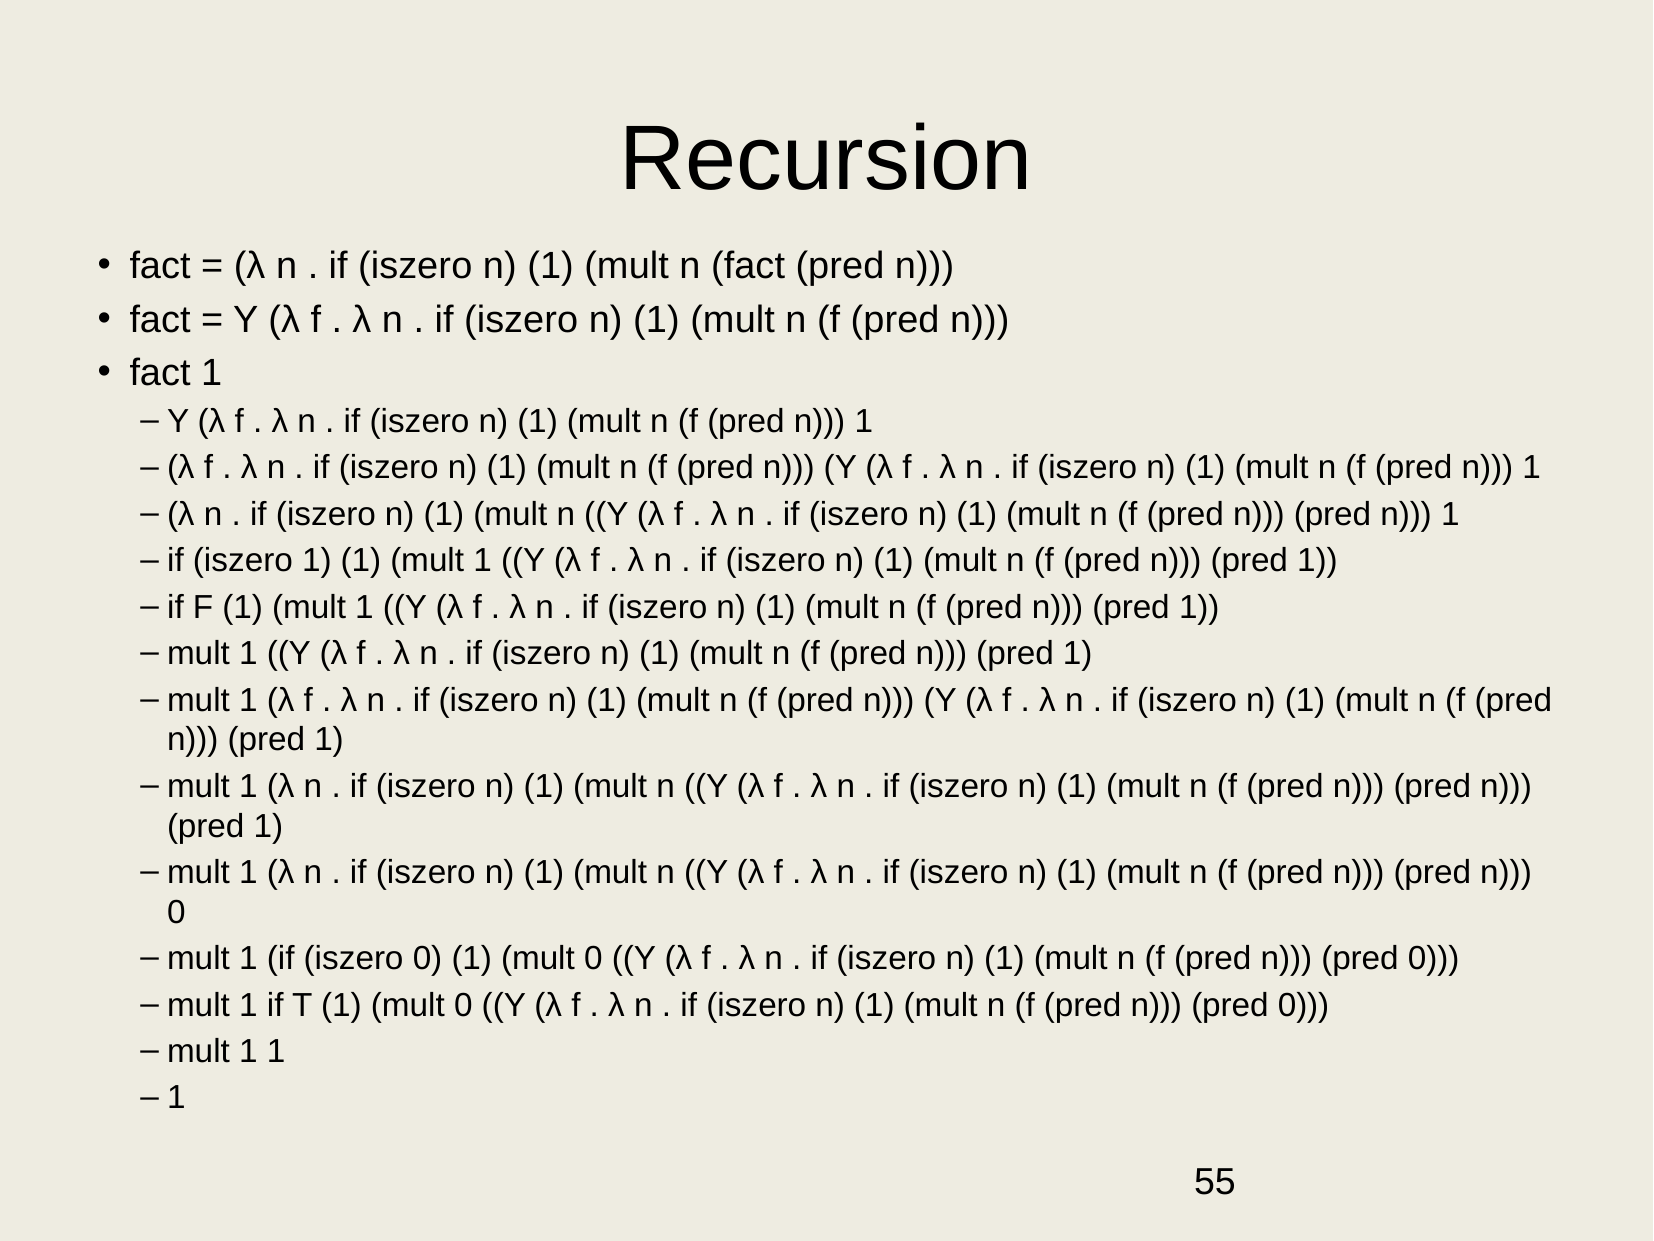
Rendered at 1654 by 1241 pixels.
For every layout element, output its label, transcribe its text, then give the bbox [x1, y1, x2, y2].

title Recursion [82, 49, 1571, 233]
list fact = (λ n . if (iszero n) (1) (mult n (fact (pred n))) fact = Y (λ f . λ n . if (iszero n) (1) (mult n (f (pred n))) fact 1 Y (λ f . λ n . if (iszero n) (1) (mult n (f (pred n))) 1 (λ f . λ n . if (iszero n) (1) (mult n (f (pred n))) (Y (λ f . λ n . if (iszero n) (1) (mult n (f (pred n))) 1 (λ n . if (iszero n) (1) (mult n ((Y (λ f . λ n . if (iszero n) (1) (mult n (f (pred n))) (pred n))) 1 if (iszero 1) (1) (mult 1 ((Y (λ f . λ n . if (iszero n) (1) (mult n (f (pred n))) (pred 1)) if F (1) (mult 1 ((Y (λ f . λ n . if (iszero n) (1) (mult n (f (pred n))) (pred 1)) mult 1 ((Y (λ f . λ n . if (iszero n) (1) (mult n (f (pred n))) (pred 1) mult 1 (λ f . λ n . if (iszero n) (1) (mult n (f (pred n))) (Y (λ f . λ n . if (iszero n) (1) (mult n (f (pred n))) (pred 1) mult 1 (λ n . if (iszero n) (1) (mult n ((Y (λ f . λ n . if (iszero n) (1) (mult n (f (pred n))) (pred n))) (pred 1) mult 1 (λ n . if (iszero n) (1) (mult n ((Y (λ f . λ n . if (iszero n) (1) (mult n (f (pred n))) (pred n))) 0 mult 1 (if (iszero 0) (1) (mult 0 ((Y (λ f . λ n . if (iszero n) (1) (mult n (f (pred n))) (pred 0))) mult 1 if T (1) (mult 0 ((Y (λ f . λ n . if (iszero n) (1) (mult n (f (pred n))) (pred 0))) mult 1 1 1 [82, 233, 1571, 1161]
slide_number <number> [1179, 1149, 1565, 1216]
